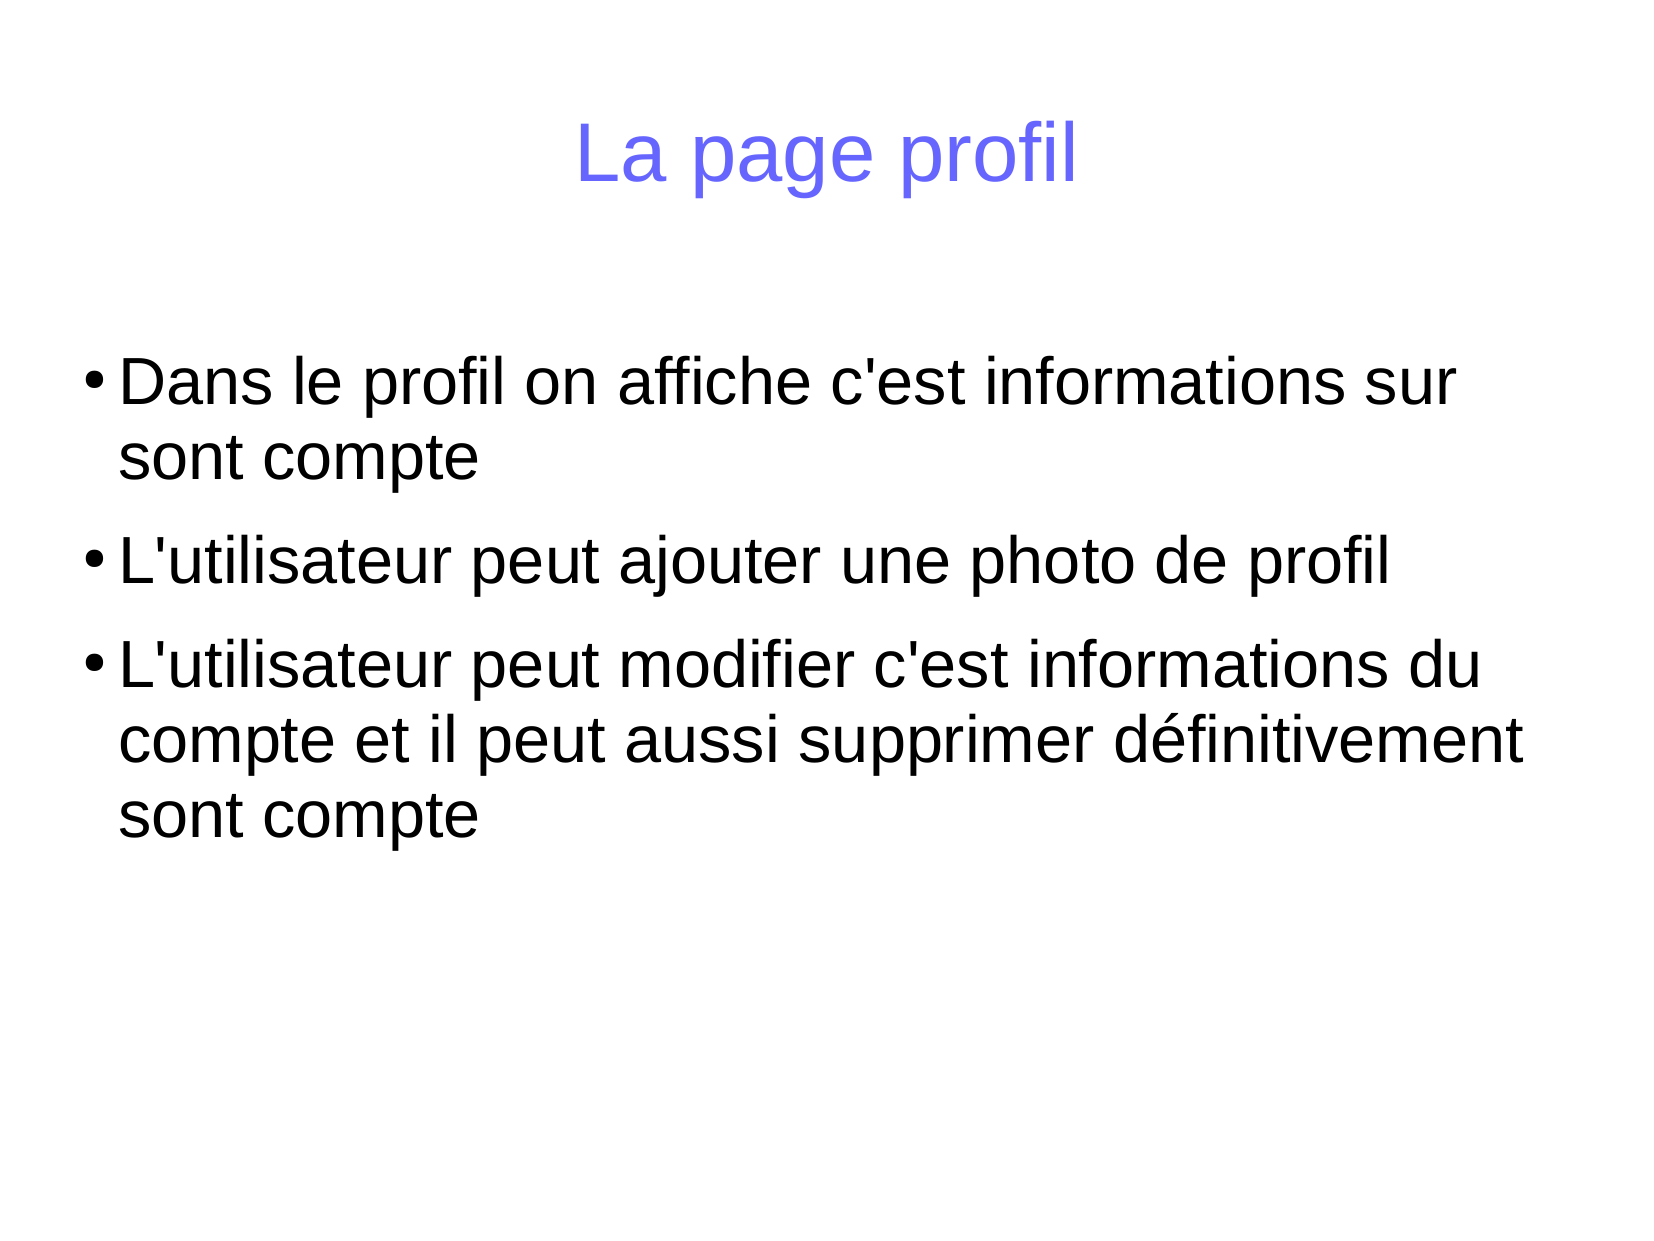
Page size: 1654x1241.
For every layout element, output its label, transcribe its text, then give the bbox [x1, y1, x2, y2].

title La page profil [82, 49, 1571, 257]
subtitle Dans le profil on affiche c'est informations sur sont compte L'utilisateur peut ajouter une photo de profil L'utilisateur peut modifier c'est informations du compte et il peut aussi supprimer définitivement sont compte [82, 290, 1571, 1010]
